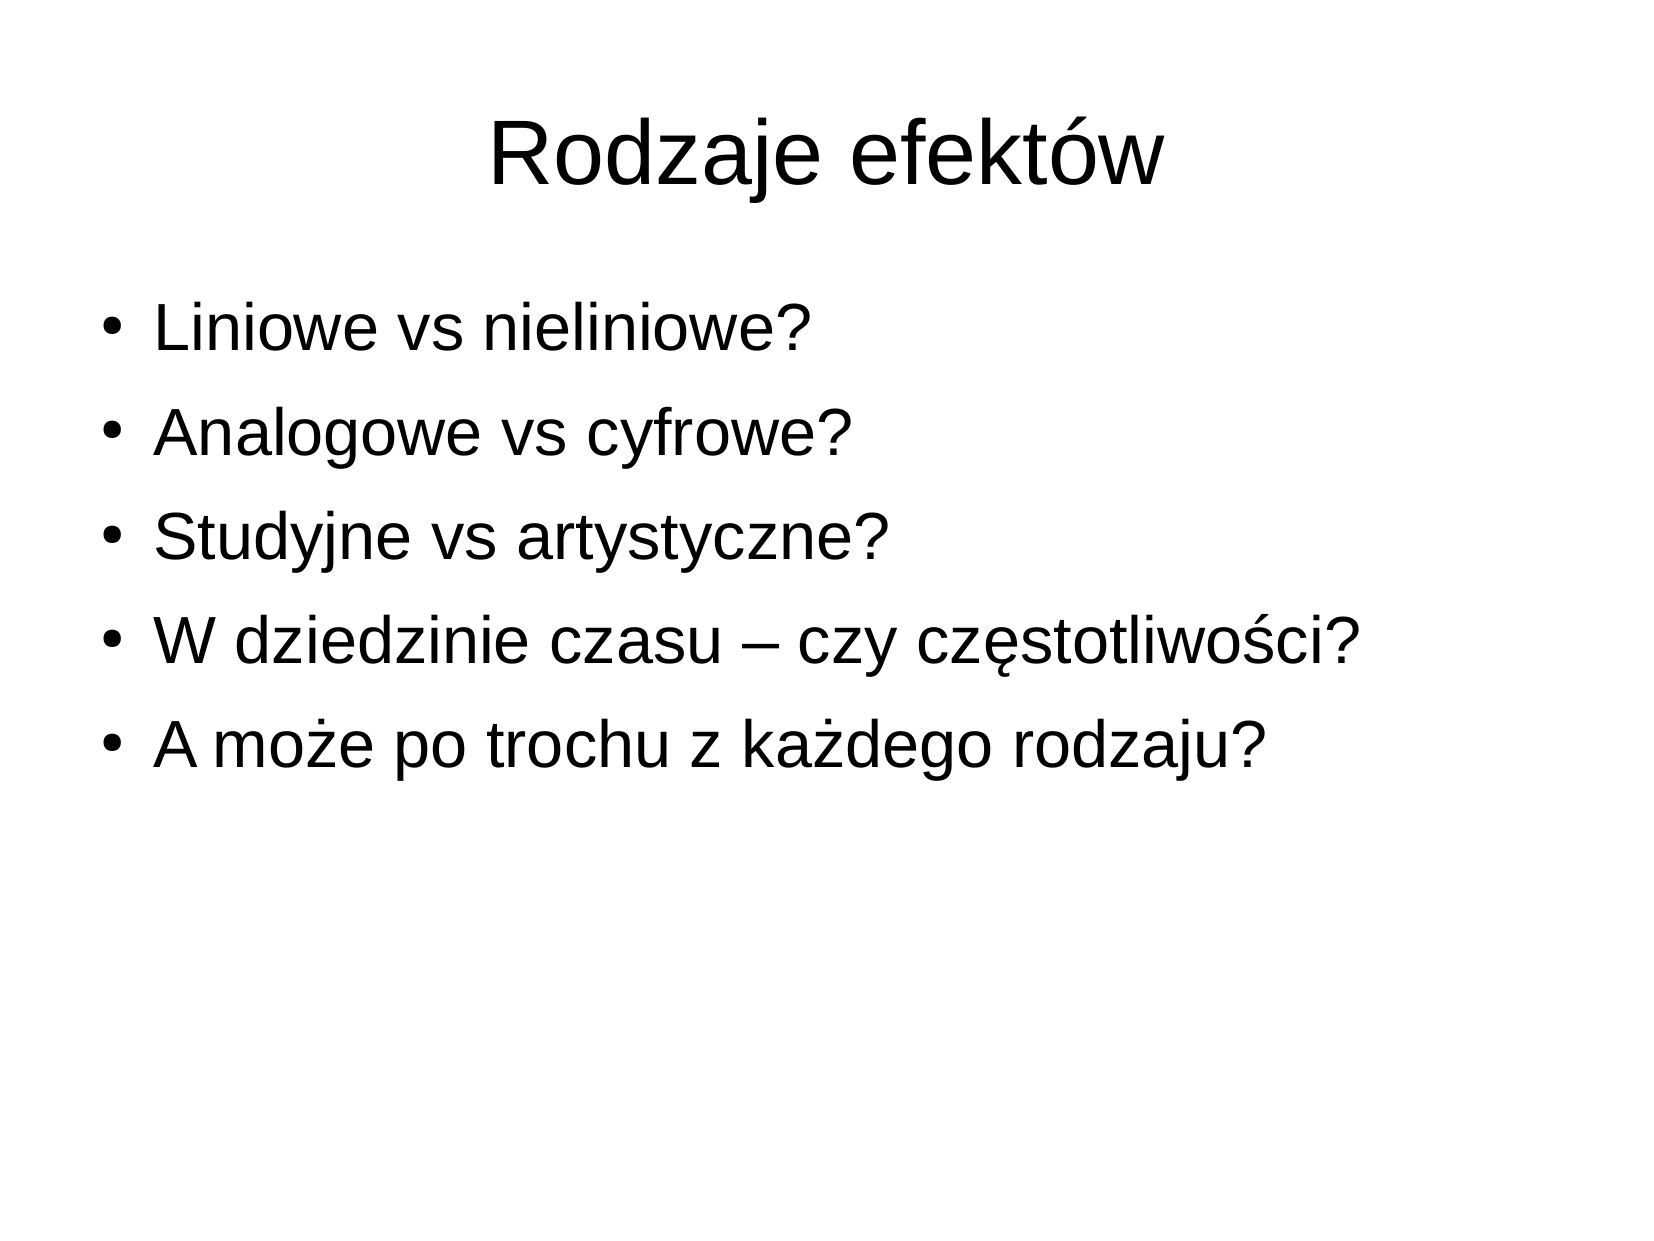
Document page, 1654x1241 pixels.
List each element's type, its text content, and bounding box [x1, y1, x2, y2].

list Liniowe vs nieliniowe? Analogowe vs cyfrowe? Studyjne vs artystyczne? W dziedzinie czasu – czy częstotliwości? A może po trochu z każdego rodzaju? [82, 290, 1571, 1010]
title Rodzaje efektów [82, 49, 1571, 257]
